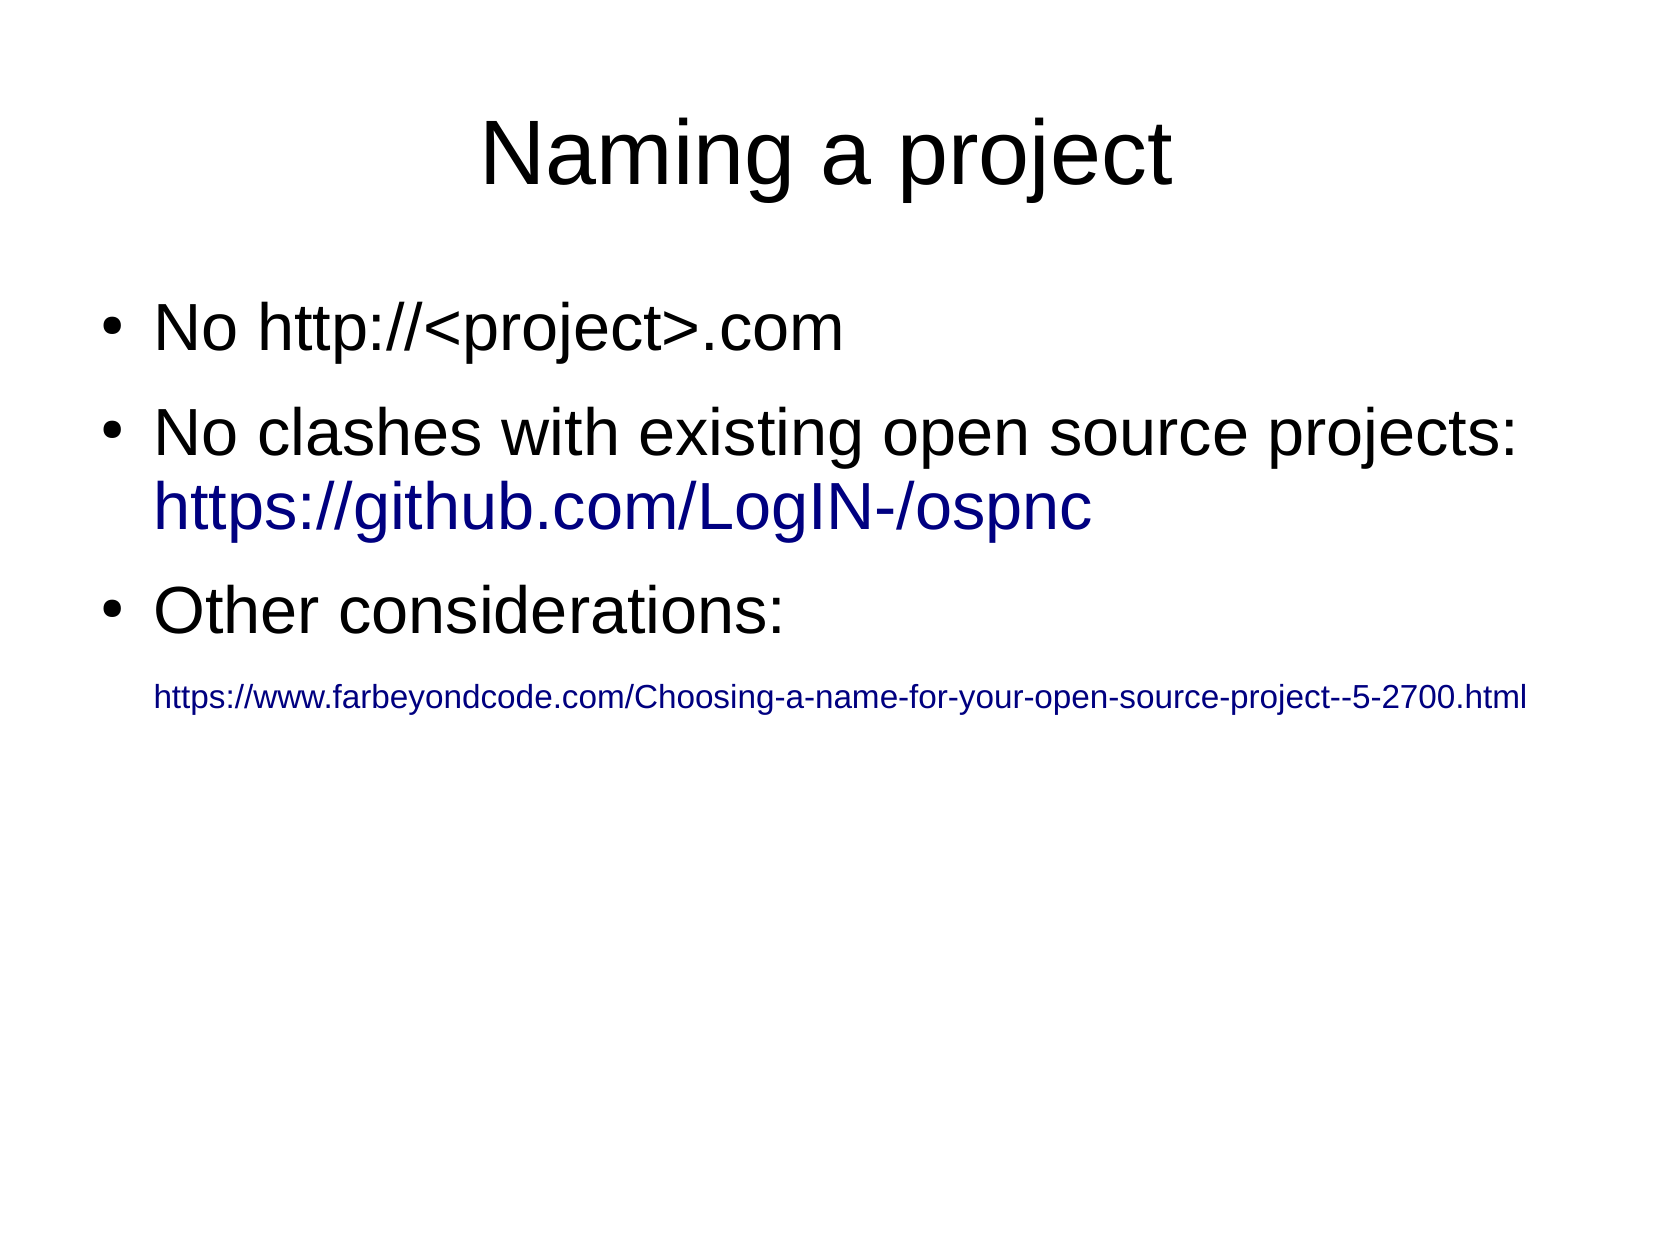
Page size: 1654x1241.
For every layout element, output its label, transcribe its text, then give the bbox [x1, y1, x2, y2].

title Naming a project [82, 49, 1571, 257]
list No http://<project>.com No clashes with existing open source projects: https://github.com/LogIN-/ospnc Other considerations: https://www.farbeyondcode.com/Choosing-a-name-for-your-open-source-project--5-2700.html [82, 290, 1571, 1010]
